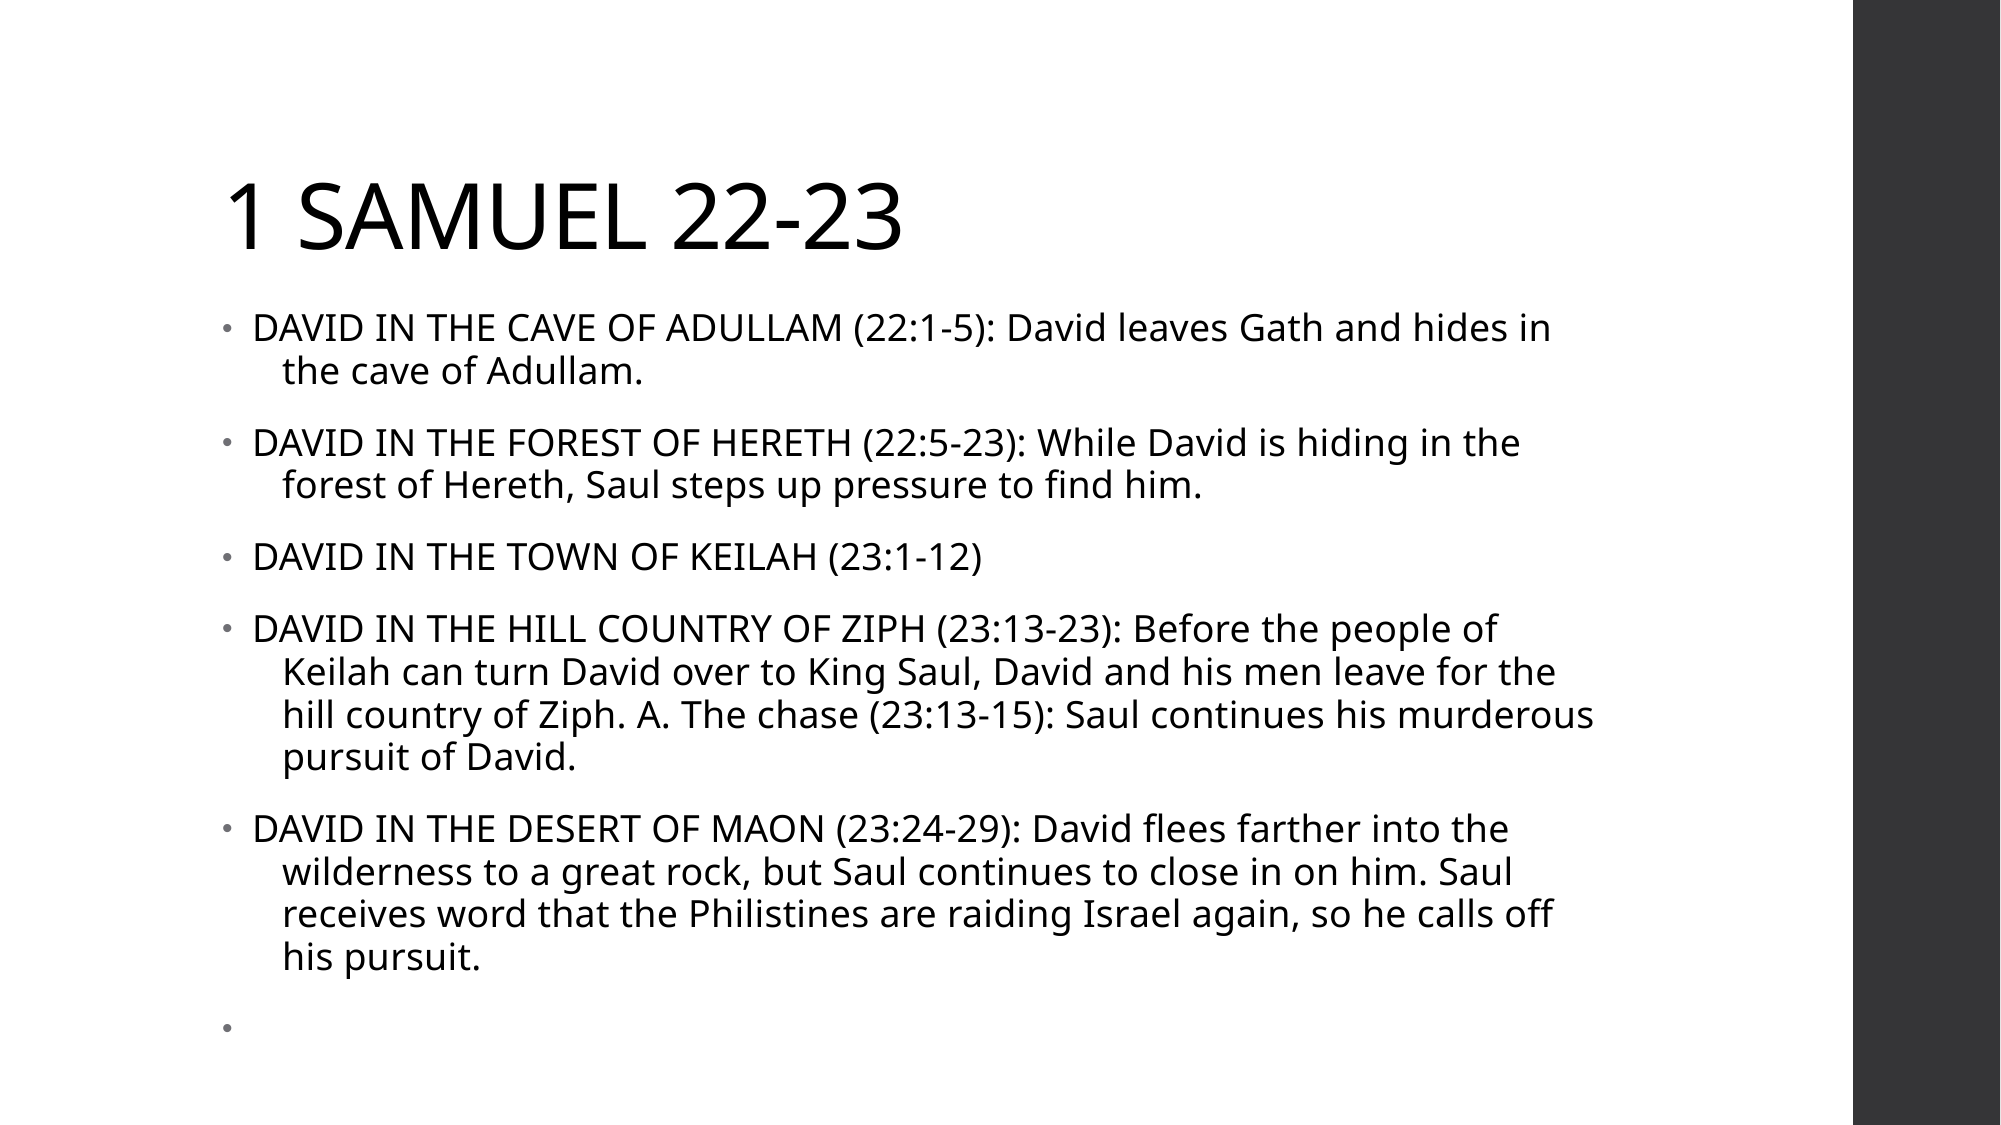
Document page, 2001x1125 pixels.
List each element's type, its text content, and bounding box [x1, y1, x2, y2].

list DAVID IN THE CAVE OF ADULLAM (22:1-5): David leaves Gath and hides in the cave of Adullam. DAVID IN THE FOREST OF HERETH (22:5-23): While David is hiding in the forest of Hereth, Saul steps up pressure to find him. DAVID IN THE TOWN OF KEILAH (23:1-12) DAVID IN THE HILL COUNTRY OF ZIPH (23:13-23): Before the people of Keilah can turn David over to King Saul, David and his men leave for the hill country of Ziph. A. The chase (23:13-15): Saul continues his murderous pursuit of David. DAVID IN THE DESERT OF MAON (23:24-29): David flees farther into the wilderness to a great rock, but Saul continues to close in on him. Saul receives word that the Philistines are raiding Israel again, so he calls off his pursuit. [206, 299, 1617, 1014]
title 1 SAMUEL 22-23 [206, 60, 1797, 278]
